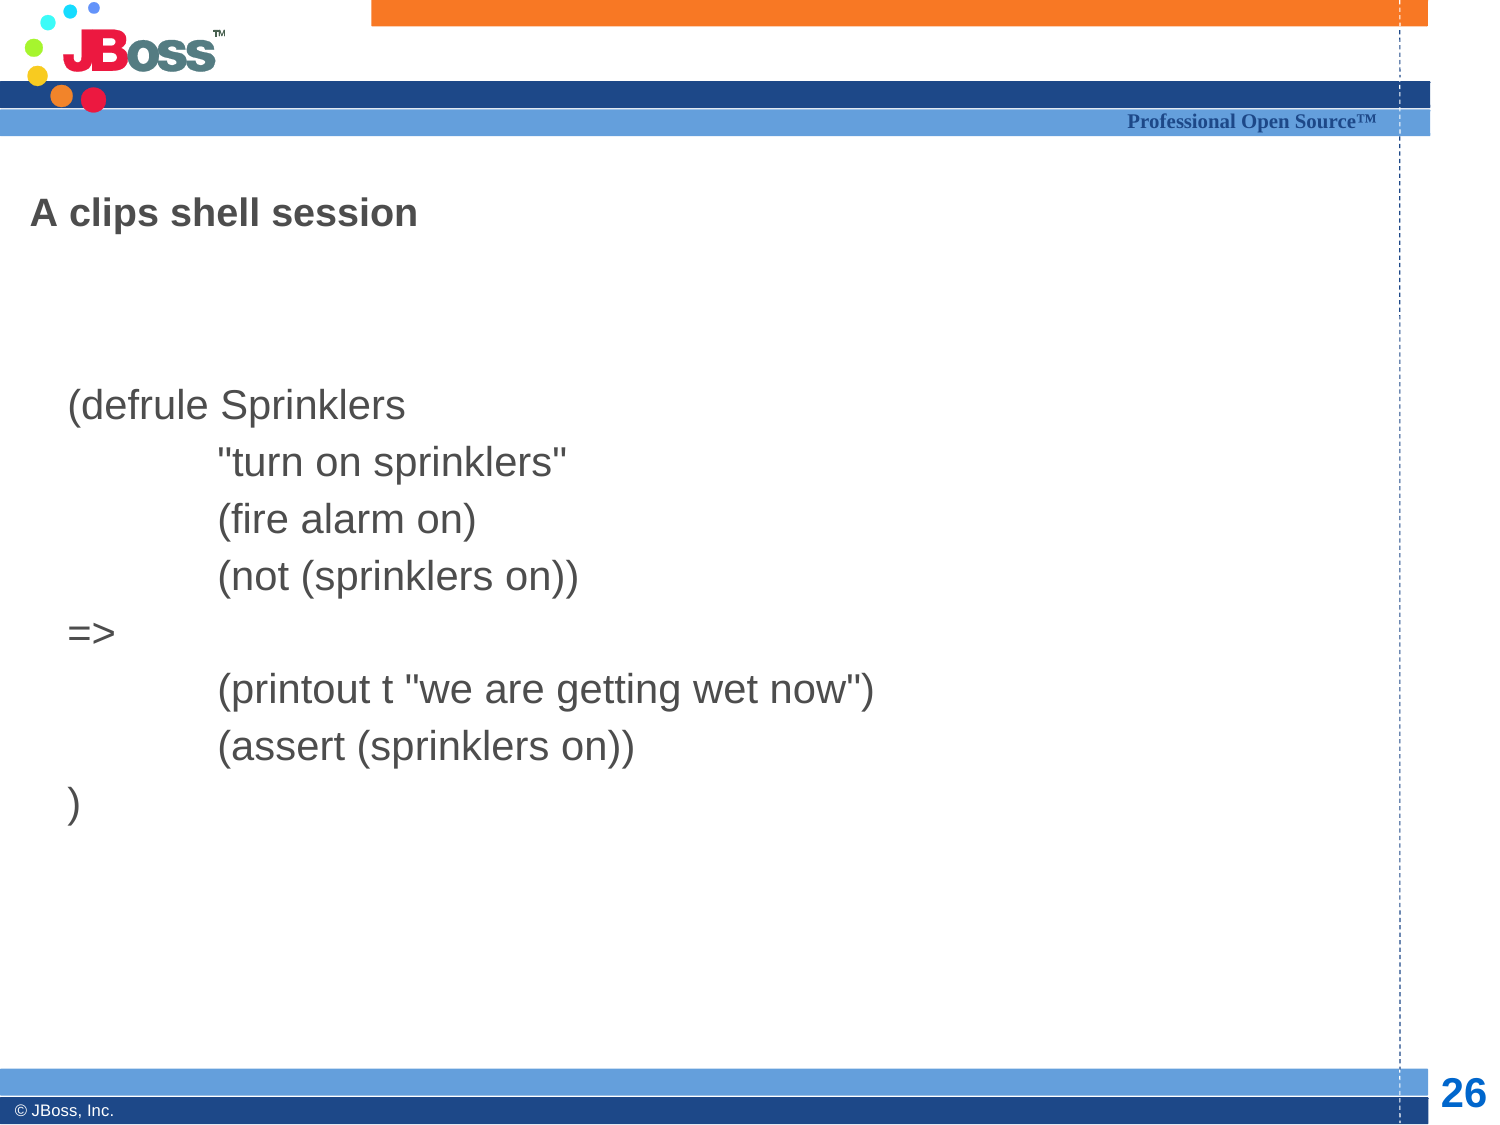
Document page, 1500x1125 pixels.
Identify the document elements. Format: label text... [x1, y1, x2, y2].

subtitle (defrule Sprinklers "turn on sprinklers" (fire alarm on) (not (sprinklers on)) => (printout t "we are getting wet now") (assert (sprinklers on)) ) [67, 295, 1418, 1027]
title A clips shell session [29, 129, 1317, 296]
